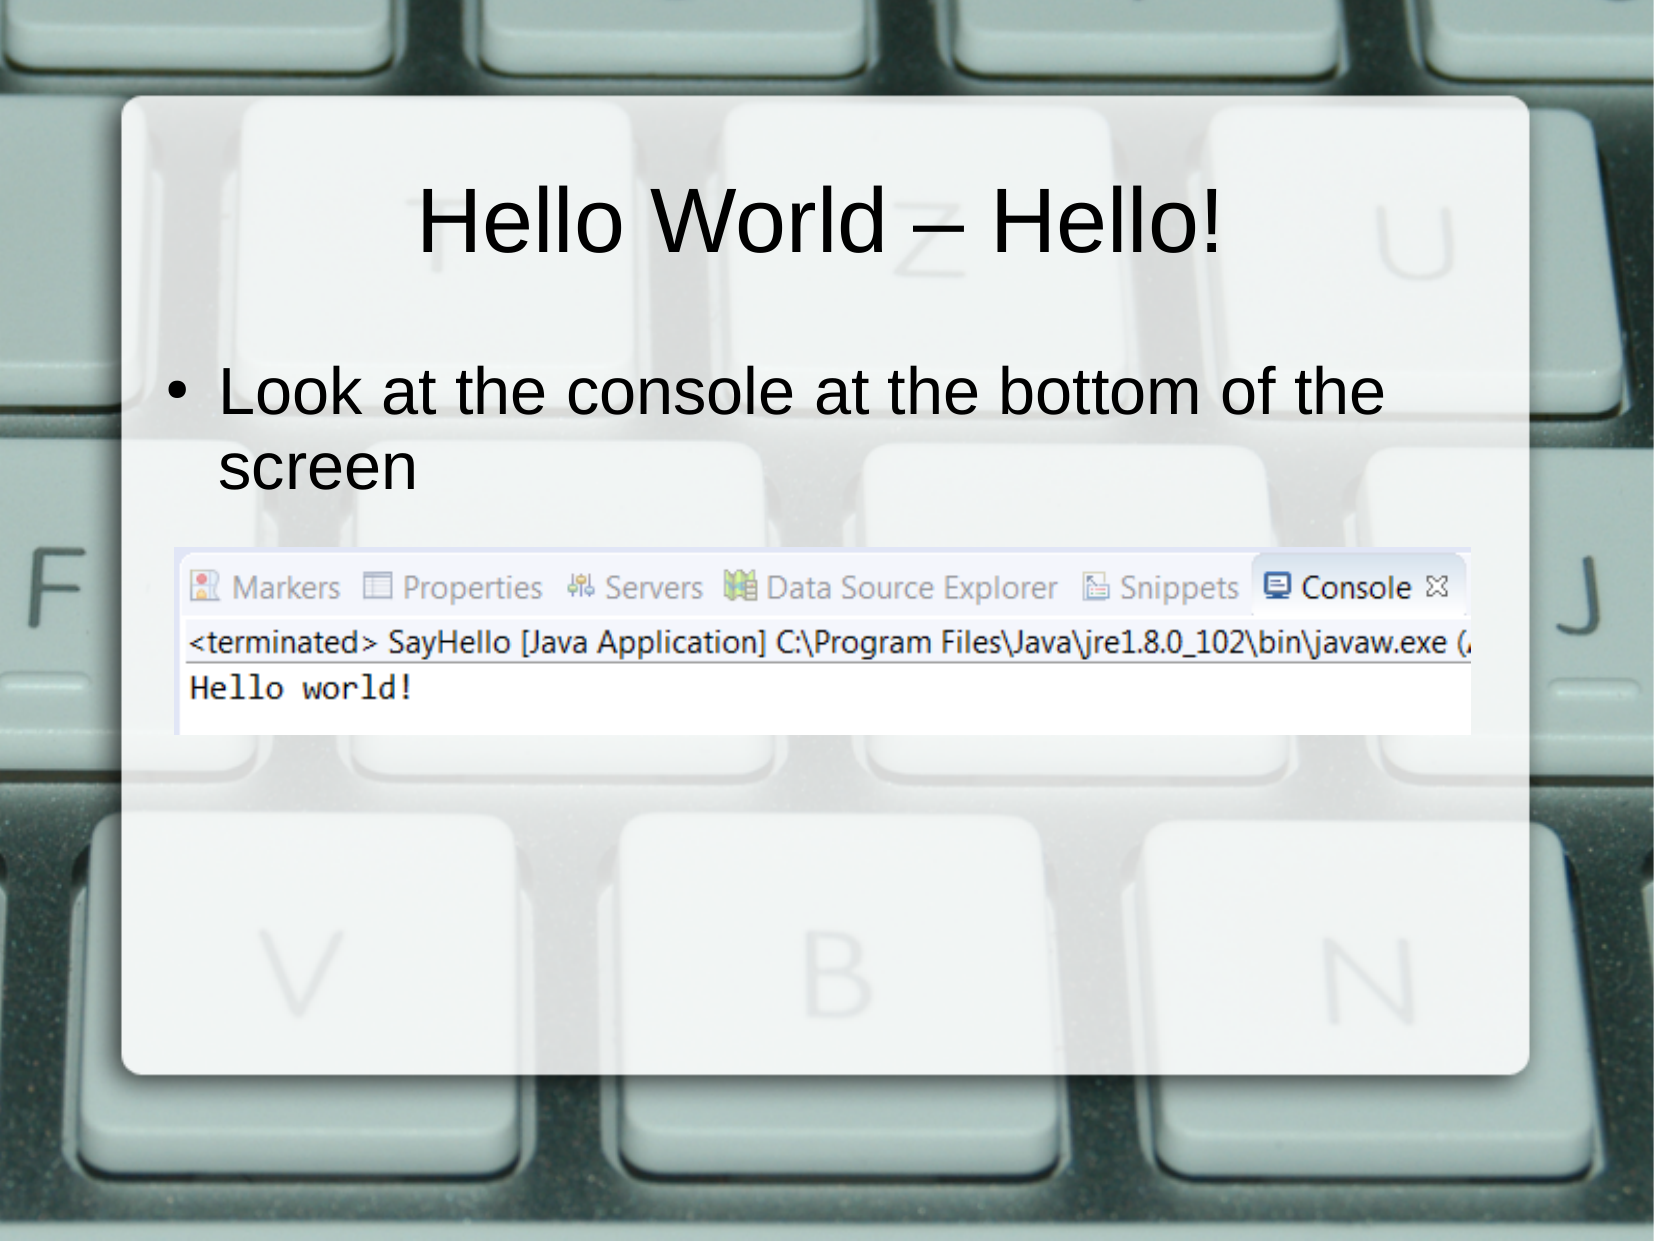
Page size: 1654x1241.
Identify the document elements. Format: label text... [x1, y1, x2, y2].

title Hello World – Hello! [135, 117, 1506, 325]
picture [0, 0, 1654, 1241]
list Look at the console at the bottom of the screen [147, 354, 1506, 1063]
